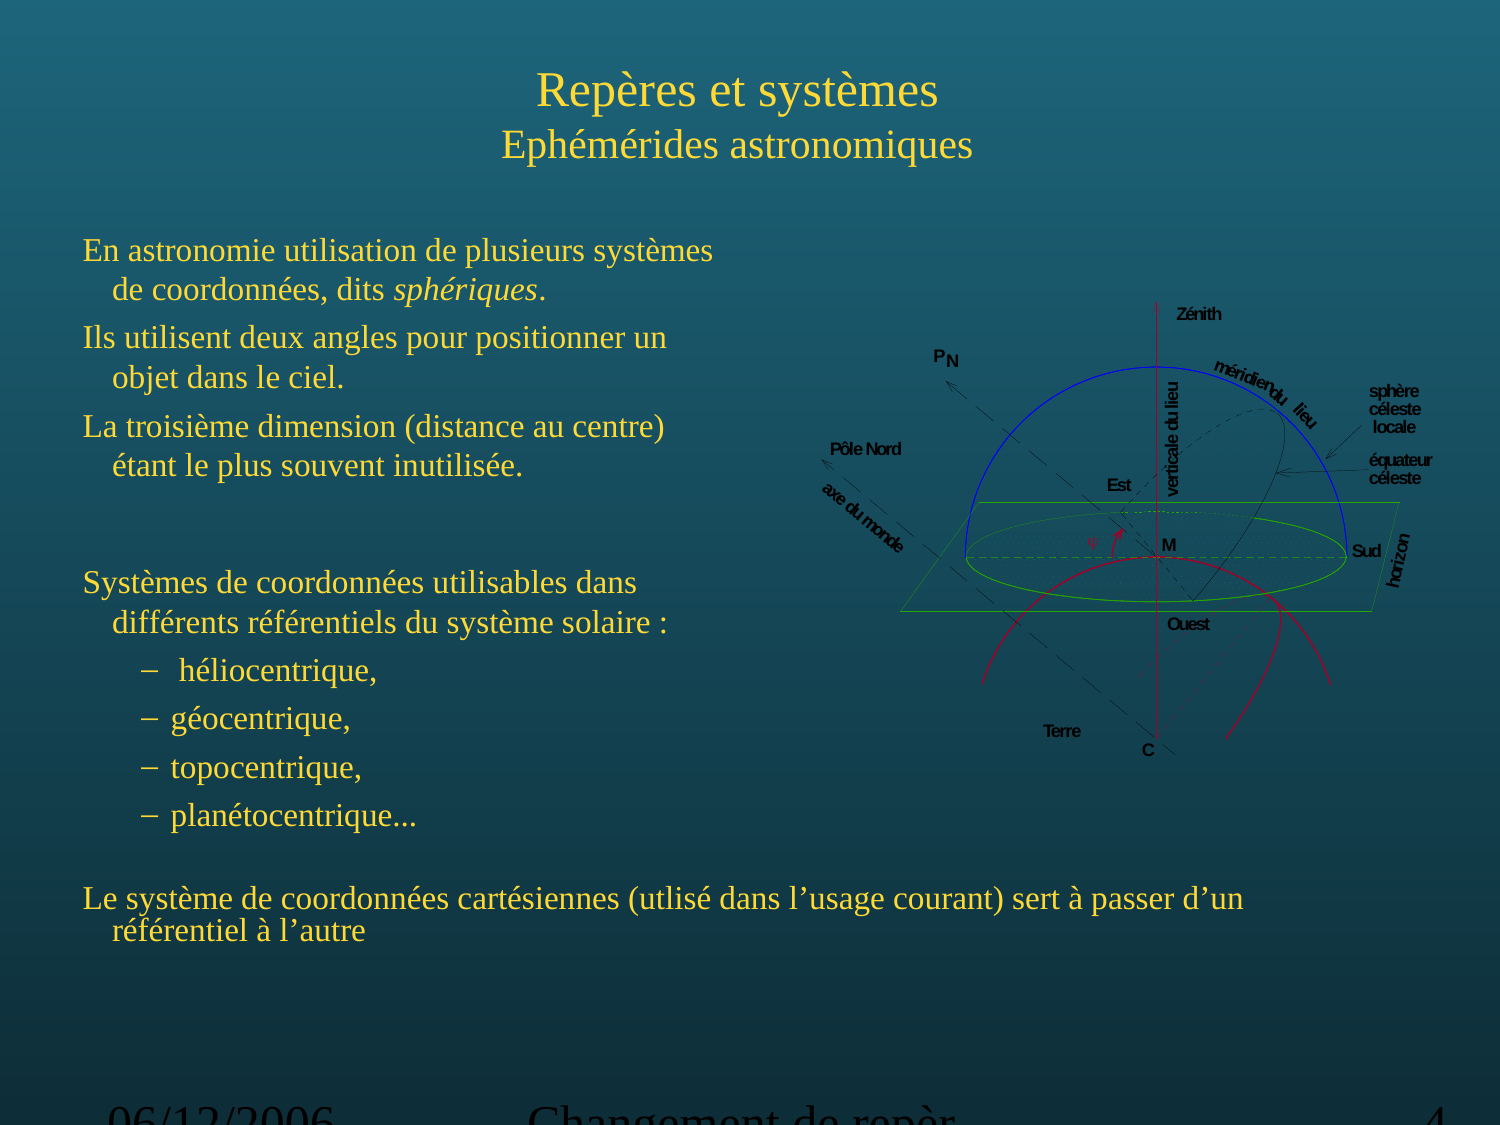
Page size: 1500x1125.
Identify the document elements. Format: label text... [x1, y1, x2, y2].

picture [820, 302, 1434, 761]
list En astronomie utilisation de plusieurs systèmes de coordonnées, dits sphériques. Ils utilisent deux angles pour positionner un objet dans le ciel. La troisième dimension (distance au centre) étant le plus souvent inutilisée. [67, 220, 739, 492]
title Repères et systèmes Ephémérides astronomiques [99, 48, 1375, 175]
text_box Systèmes de coordonnées utilisables dans différents référentiels du système solaire : héliocentrique, géocentrique, topocentrique, planétocentrique... [67, 552, 739, 841]
text_box Le système de coordonnées cartésiennes (utlisé dans l’usage courant) sert à passer d’un référentiel à l’autre [67, 876, 1388, 956]
